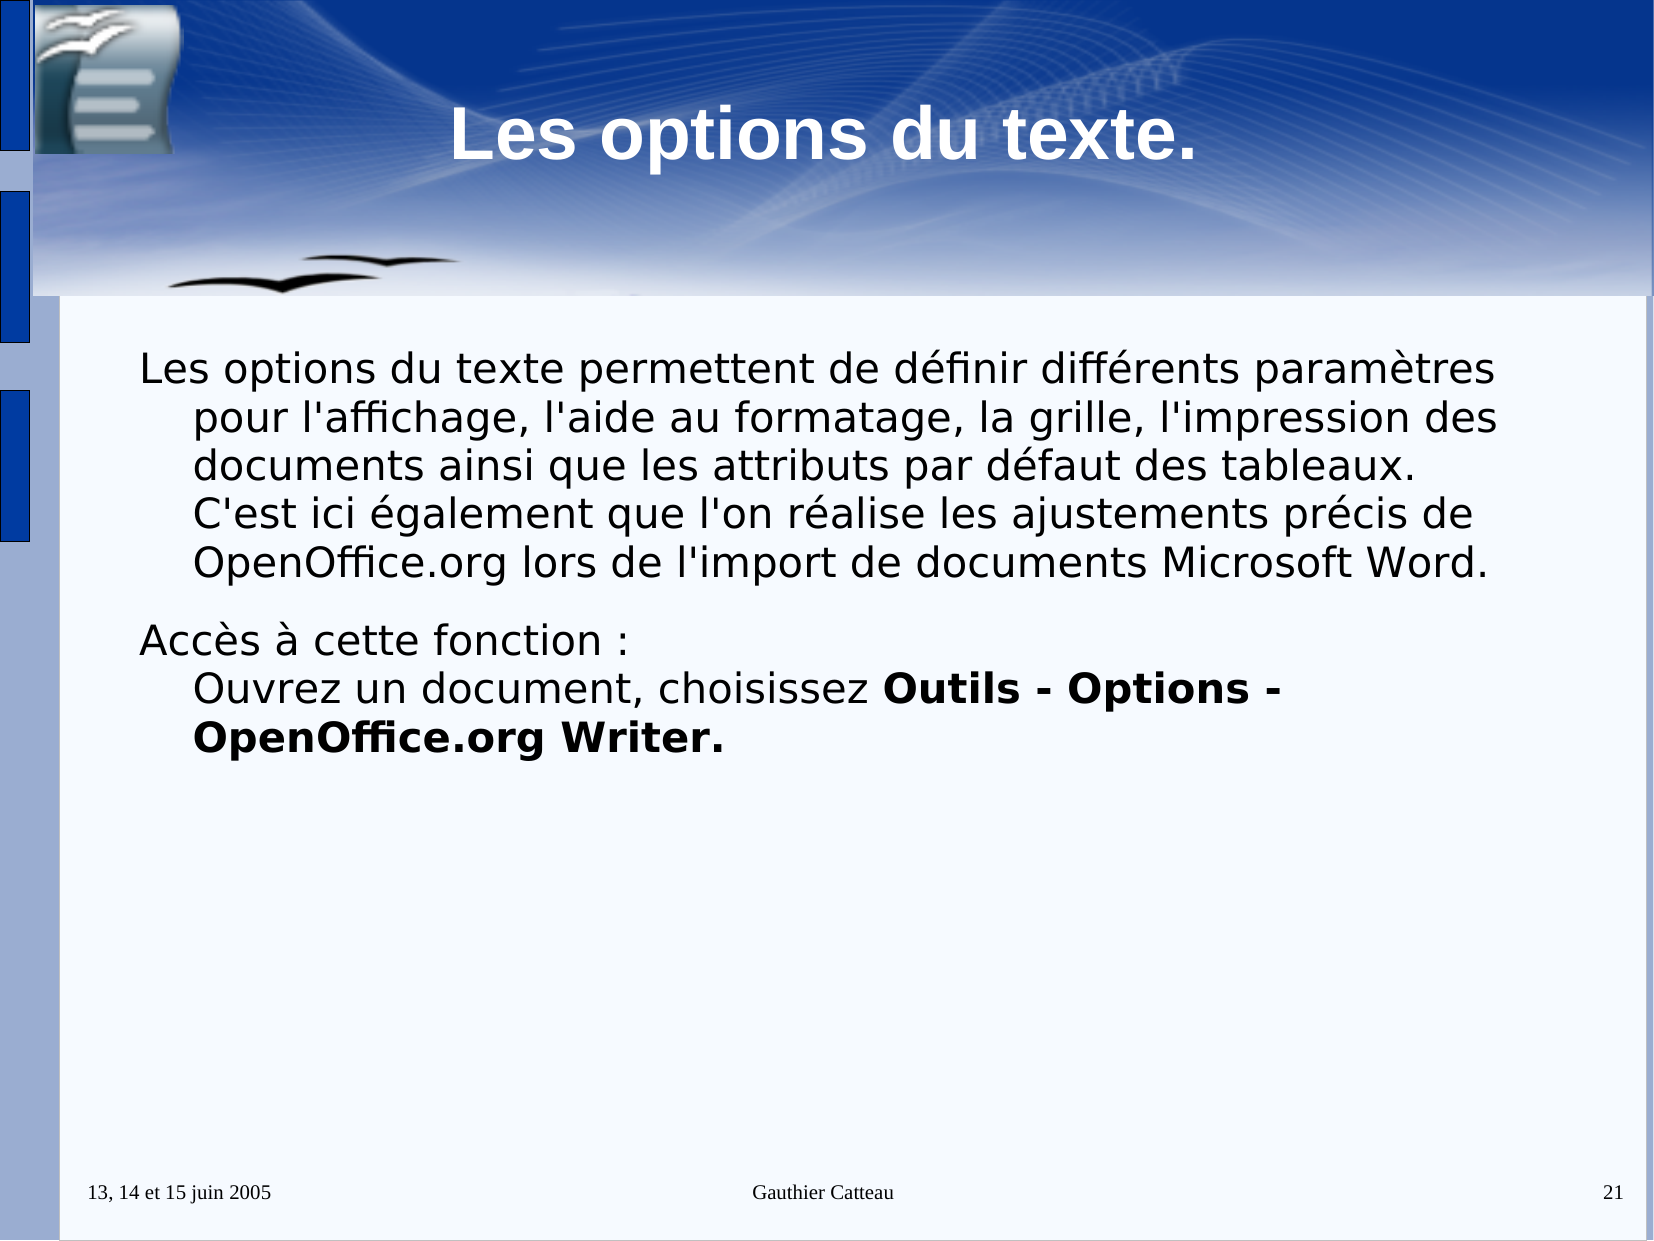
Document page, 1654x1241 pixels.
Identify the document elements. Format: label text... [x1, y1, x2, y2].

title Les options du texte. [118, 29, 1531, 237]
picture [33, 0, 1654, 296]
list Les options du texte permettent de définir différents paramètres pour l'affichage, l'aide au formatage, la grille, l'impression des documents ainsi que les attributs par défaut des tableaux. C'est ici également que l'on réalise les ajustements précis de OpenOffice.org lors de l'import de documents Microsoft Word. Accès à cette fonction : Ouvrez un document, choisissez Outils - Options - OpenOffice.org Writer. [121, 344, 1534, 1127]
